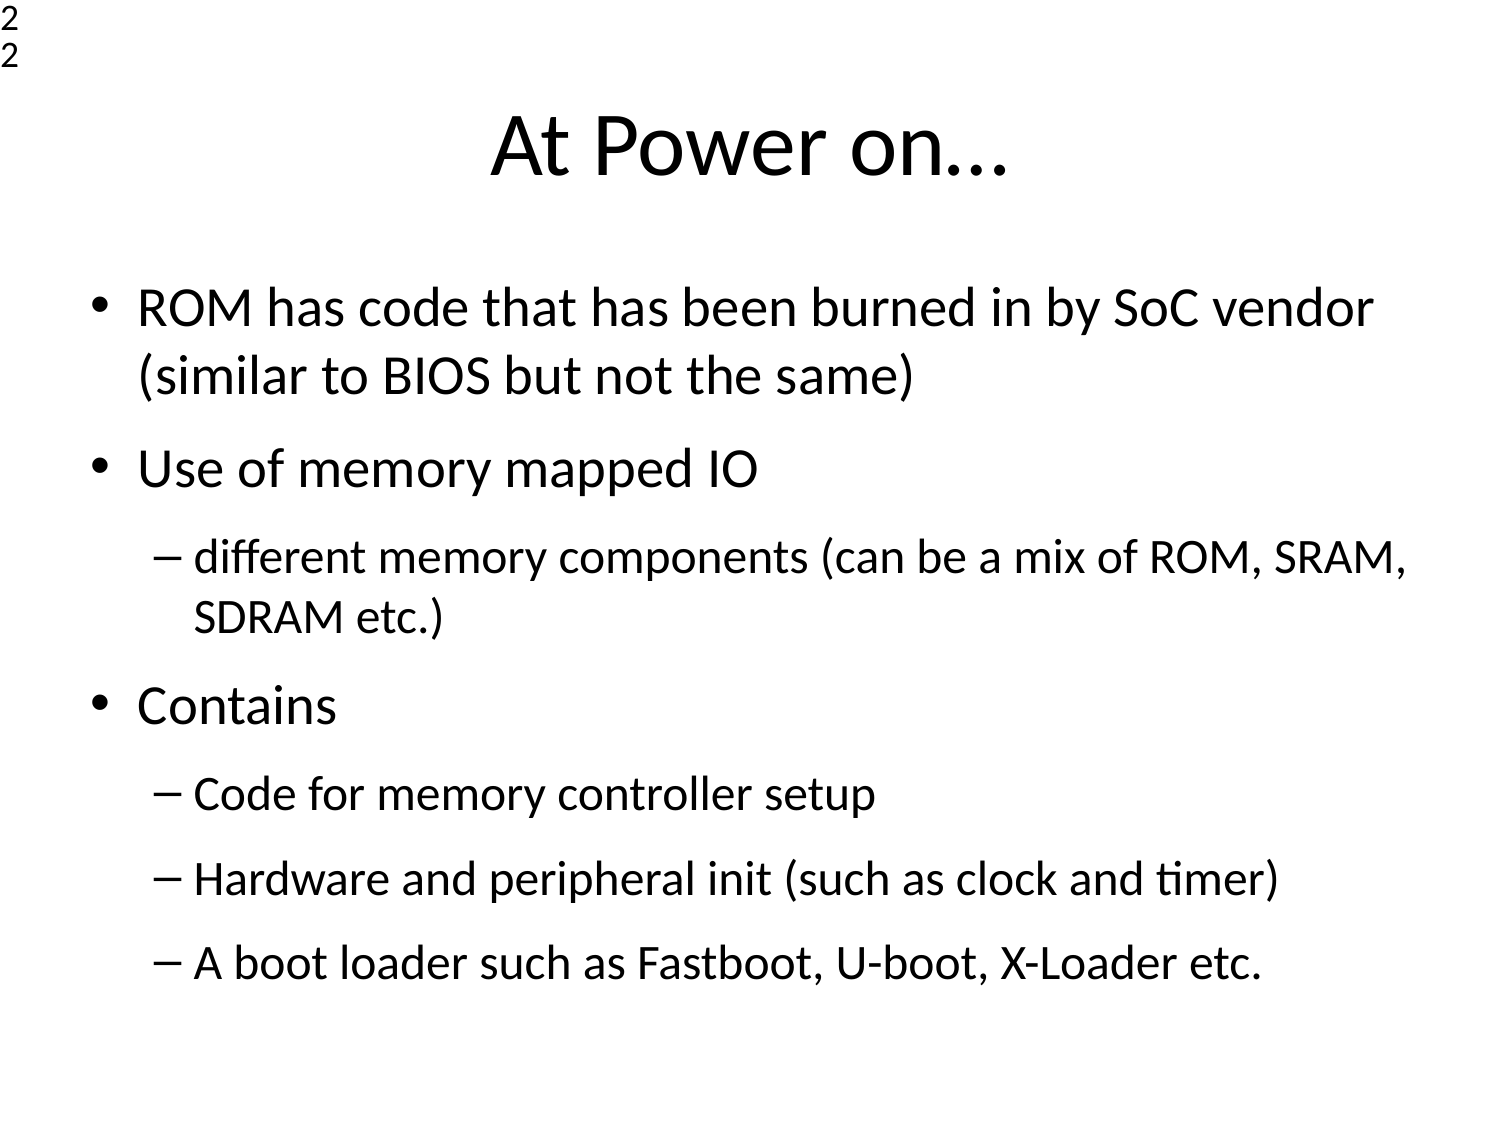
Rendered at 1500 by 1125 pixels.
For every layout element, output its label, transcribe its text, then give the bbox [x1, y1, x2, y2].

list ROM has code that has been burned in by SoC vendor (similar to BIOS but not the same) Use of memory mapped IO different memory components (can be a mix of ROM, SRAM, SDRAM etc.) Contains Code for memory controller setup Hardware and peripheral init (such as clock and timer) A boot loader such as Fastboot, U-boot, X-Loader etc. [75, 262, 1425, 1005]
title At Power on… [75, 45, 1425, 233]
